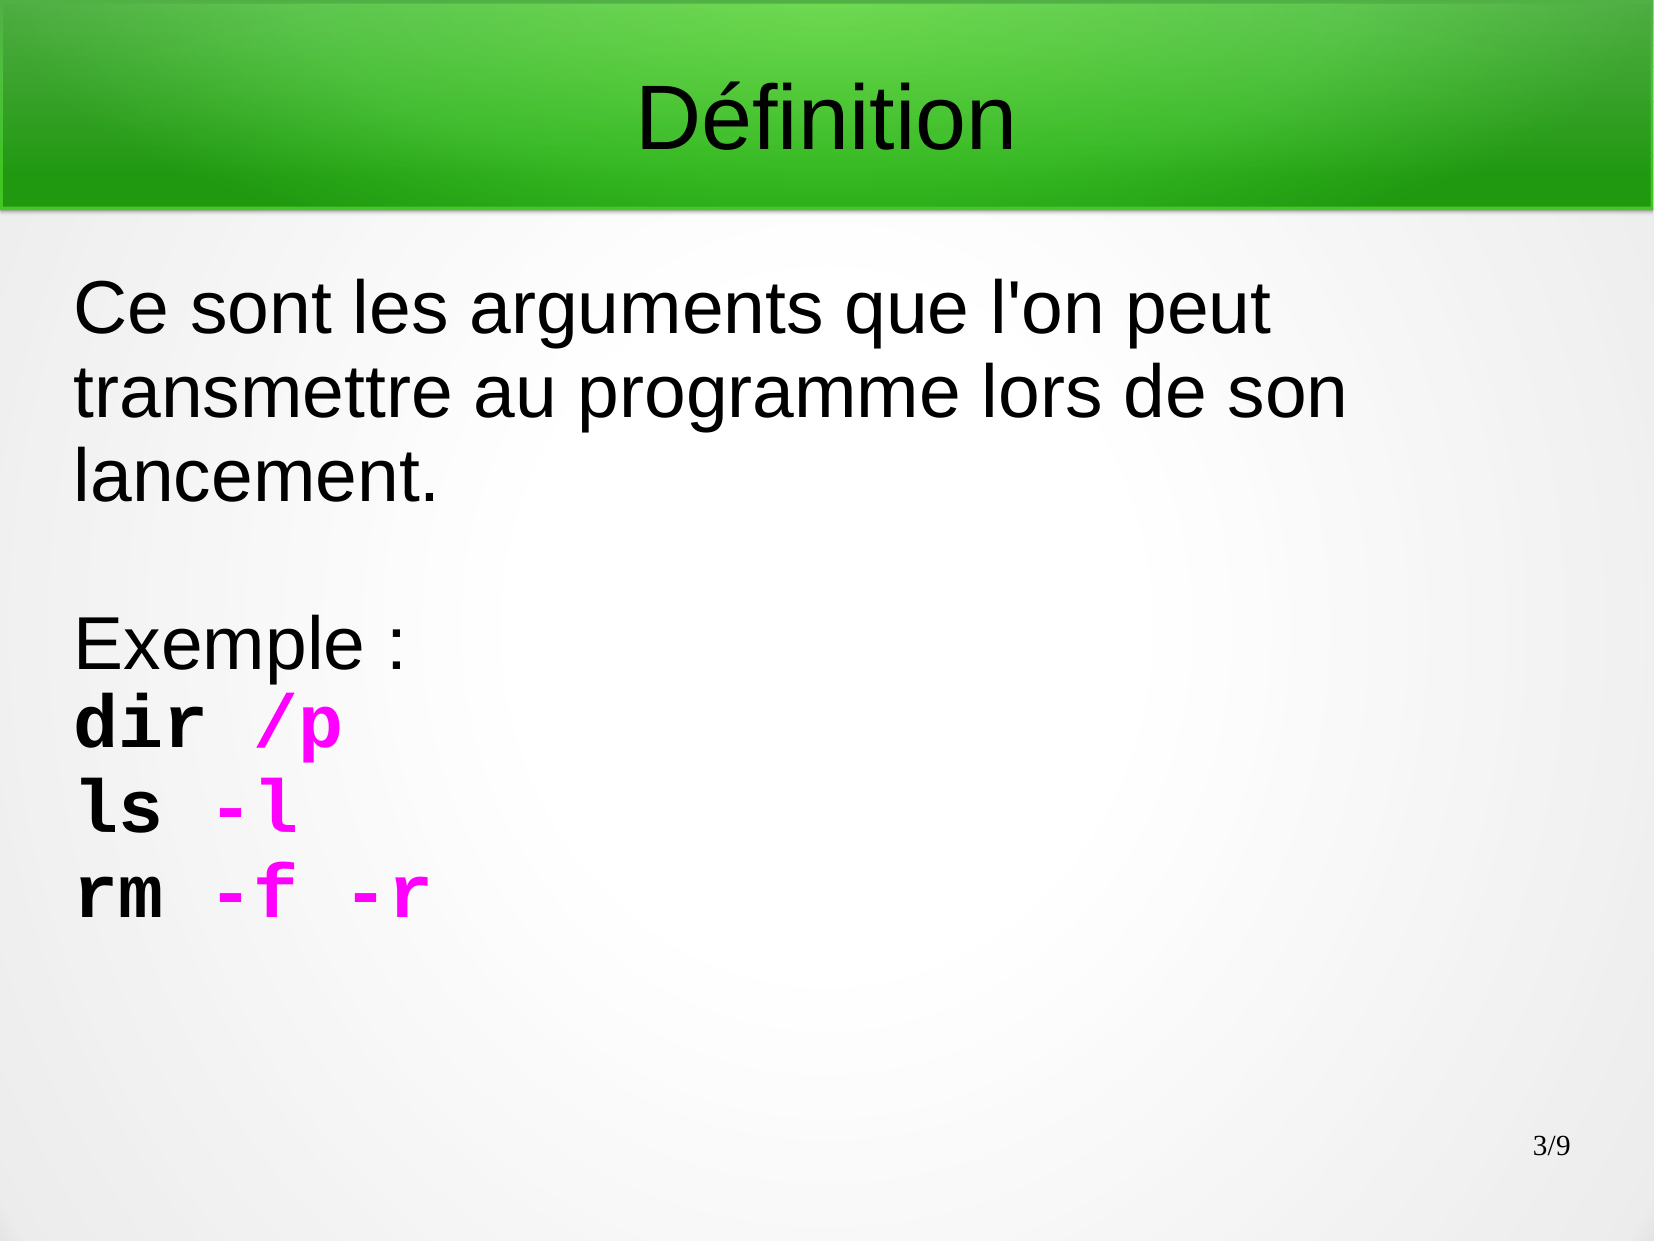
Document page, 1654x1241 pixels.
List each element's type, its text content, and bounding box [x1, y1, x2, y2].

text_box Ce sont les arguments que l'on peut transmettre au programme lors de son lancement. Exemple : dir /p ls -l rm -f -r [59, 258, 1595, 948]
title Définition [82, 47, 1571, 189]
